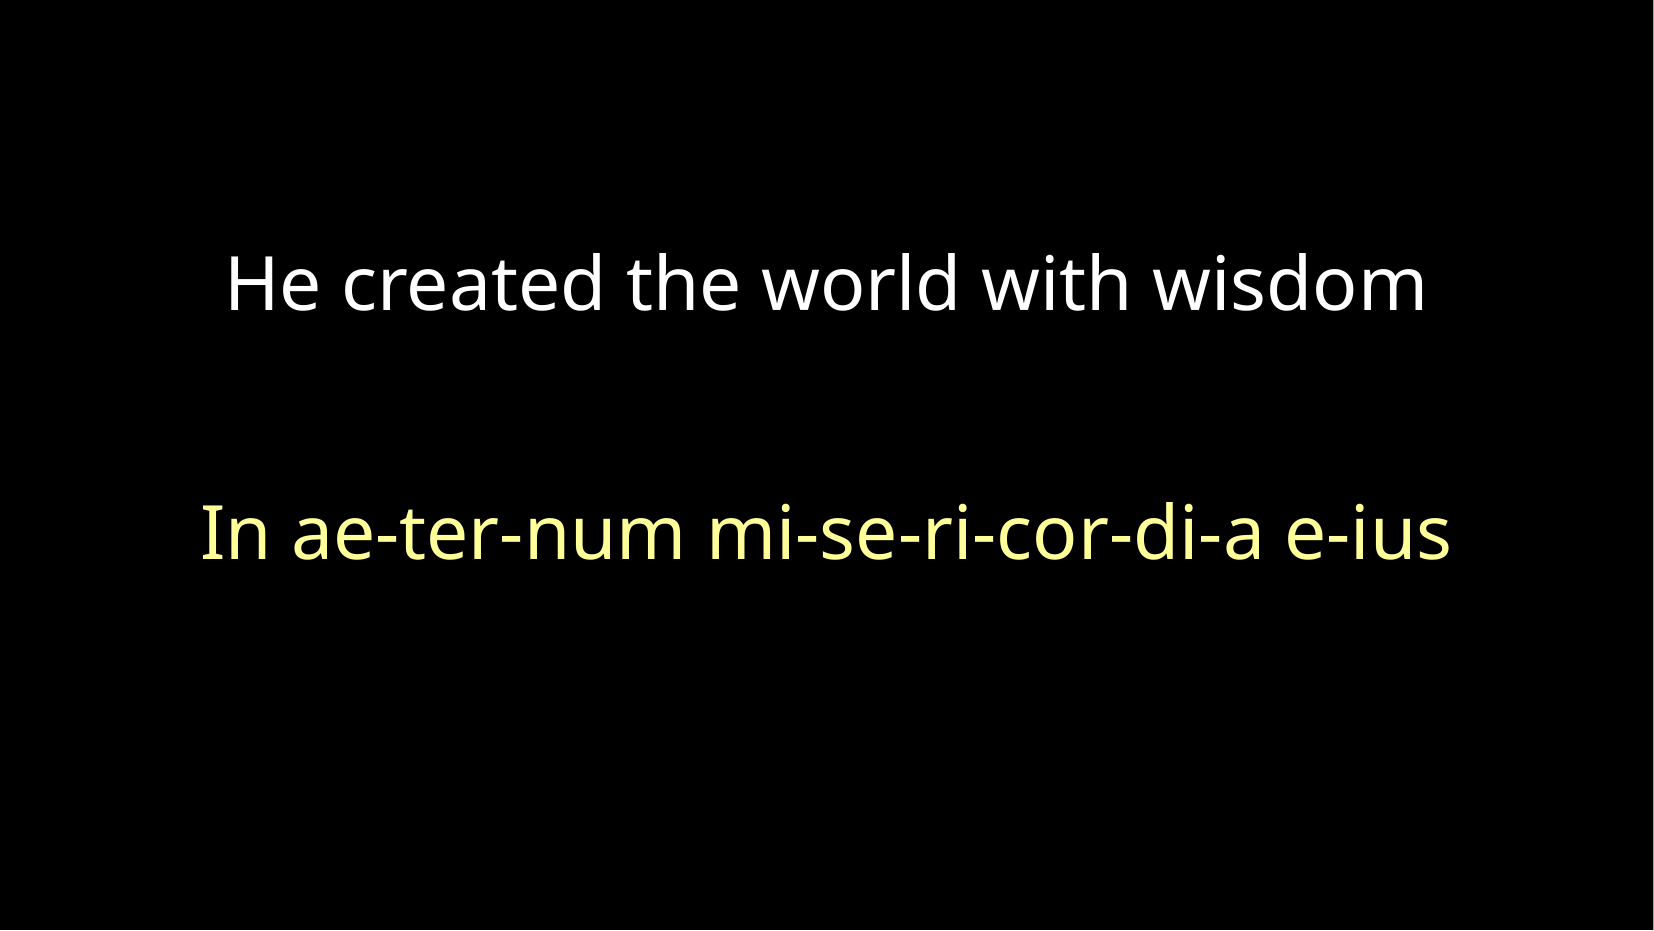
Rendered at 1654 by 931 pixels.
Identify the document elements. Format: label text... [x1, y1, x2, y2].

list He created the world with wisdom In ae-ter-num mi-se-ri-cor-di-a e-ius [0, 230, 1654, 922]
